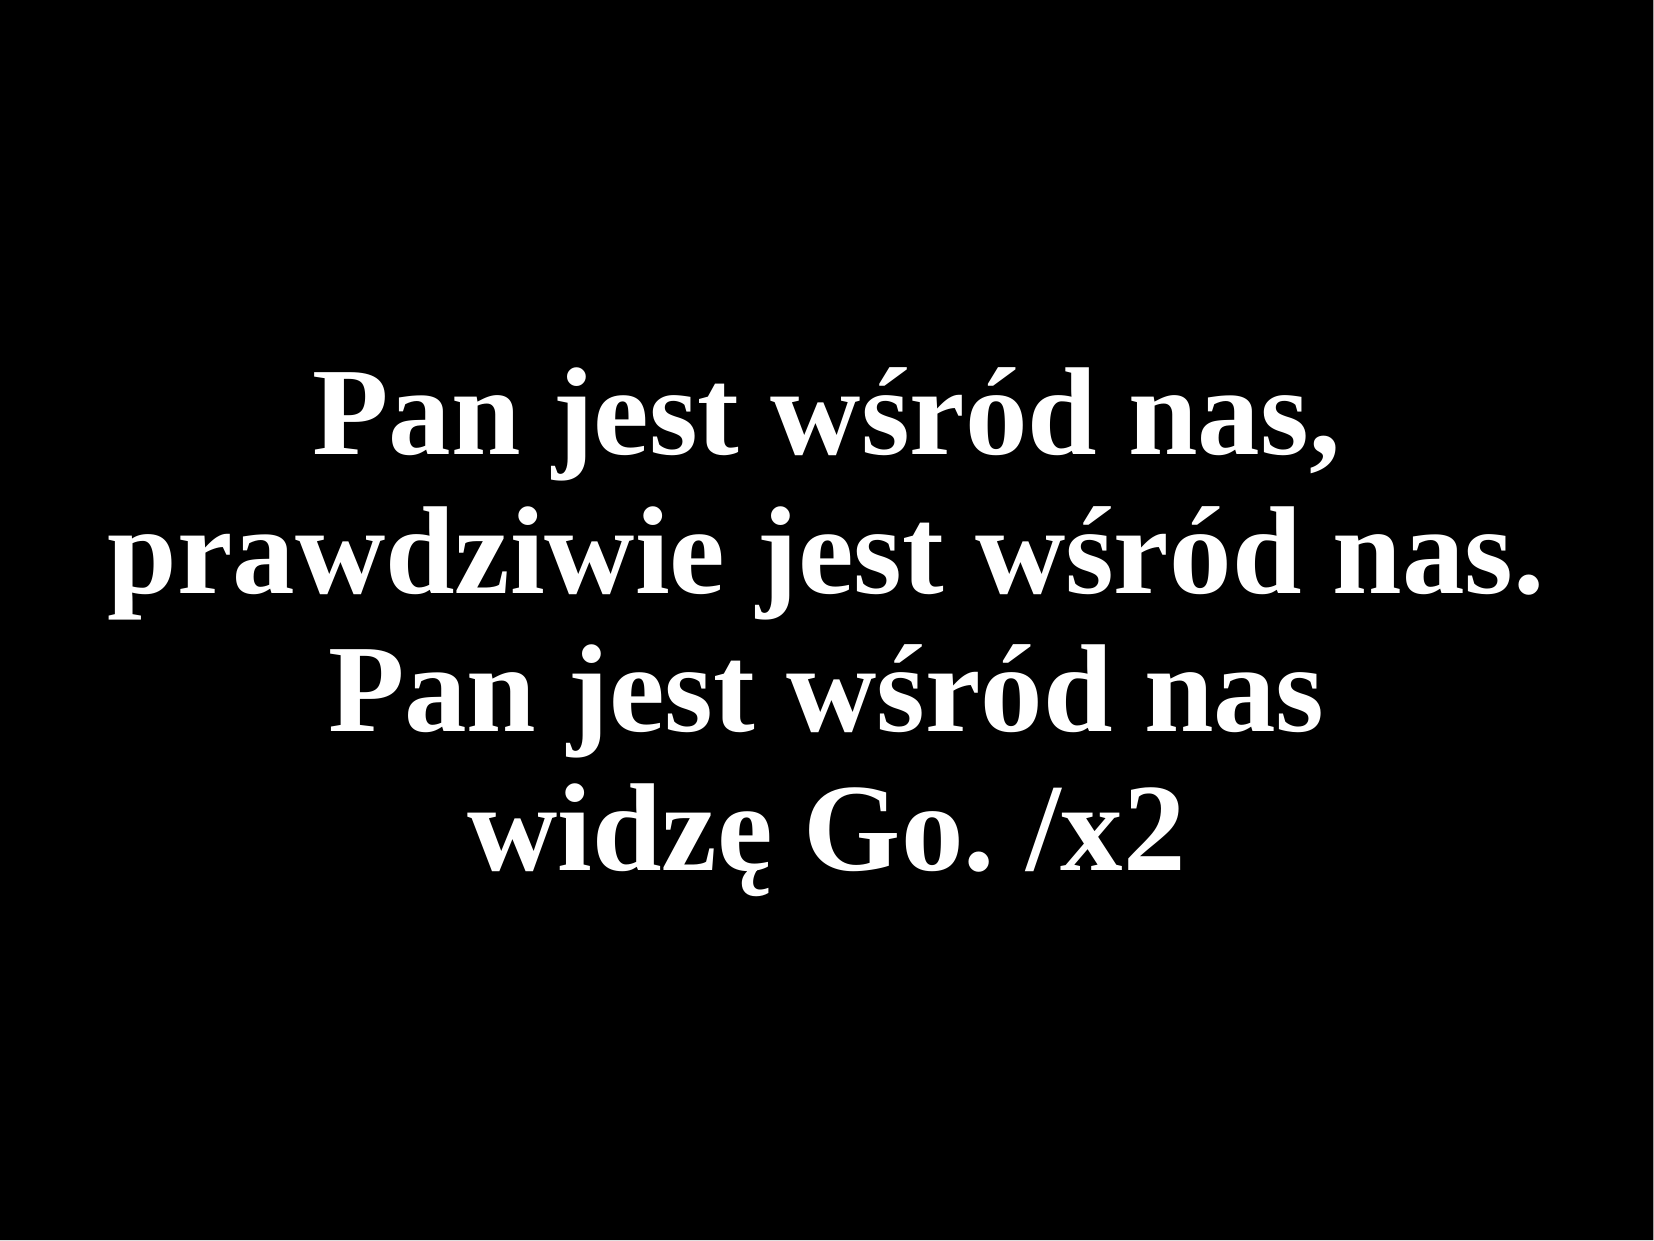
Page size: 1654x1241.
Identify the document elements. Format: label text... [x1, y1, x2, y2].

title Pan jest wśród nas, prawdziwie jest wśród nas. Pan jest wśród nas widzę Go. /x2 [0, 0, 1654, 1241]
